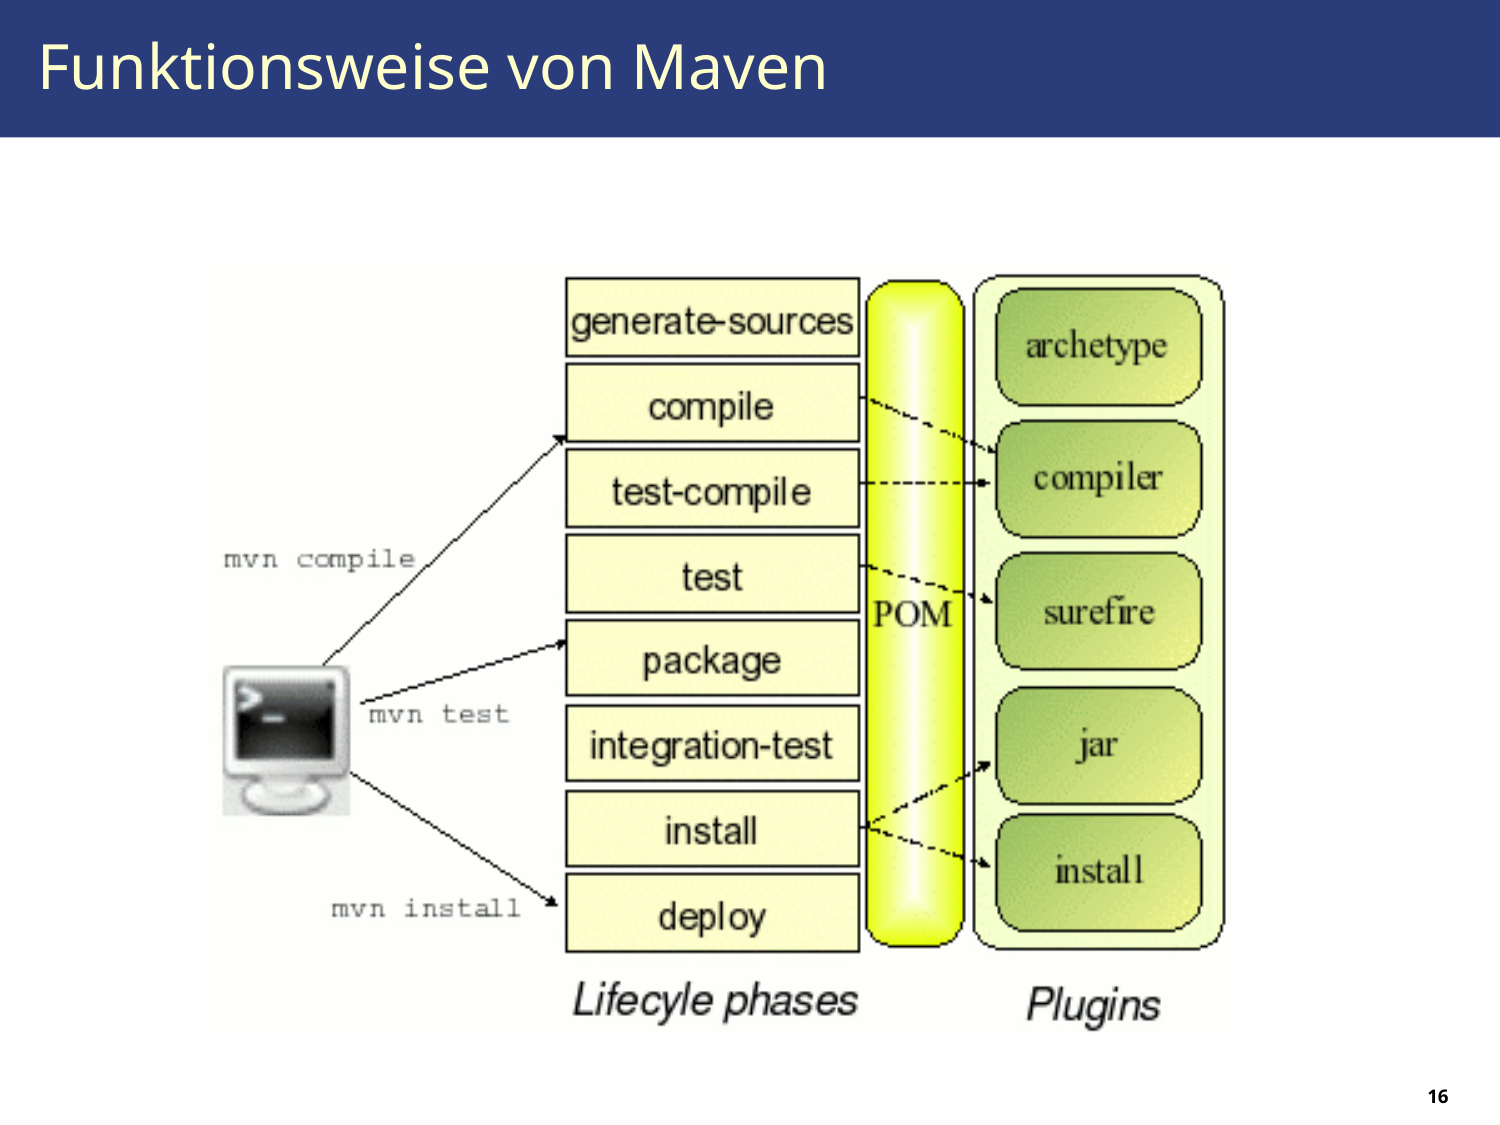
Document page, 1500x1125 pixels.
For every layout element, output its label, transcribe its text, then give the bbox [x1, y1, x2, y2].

title Funktionsweise von Maven [37, 22, 1476, 109]
picture [206, 265, 1241, 1034]
